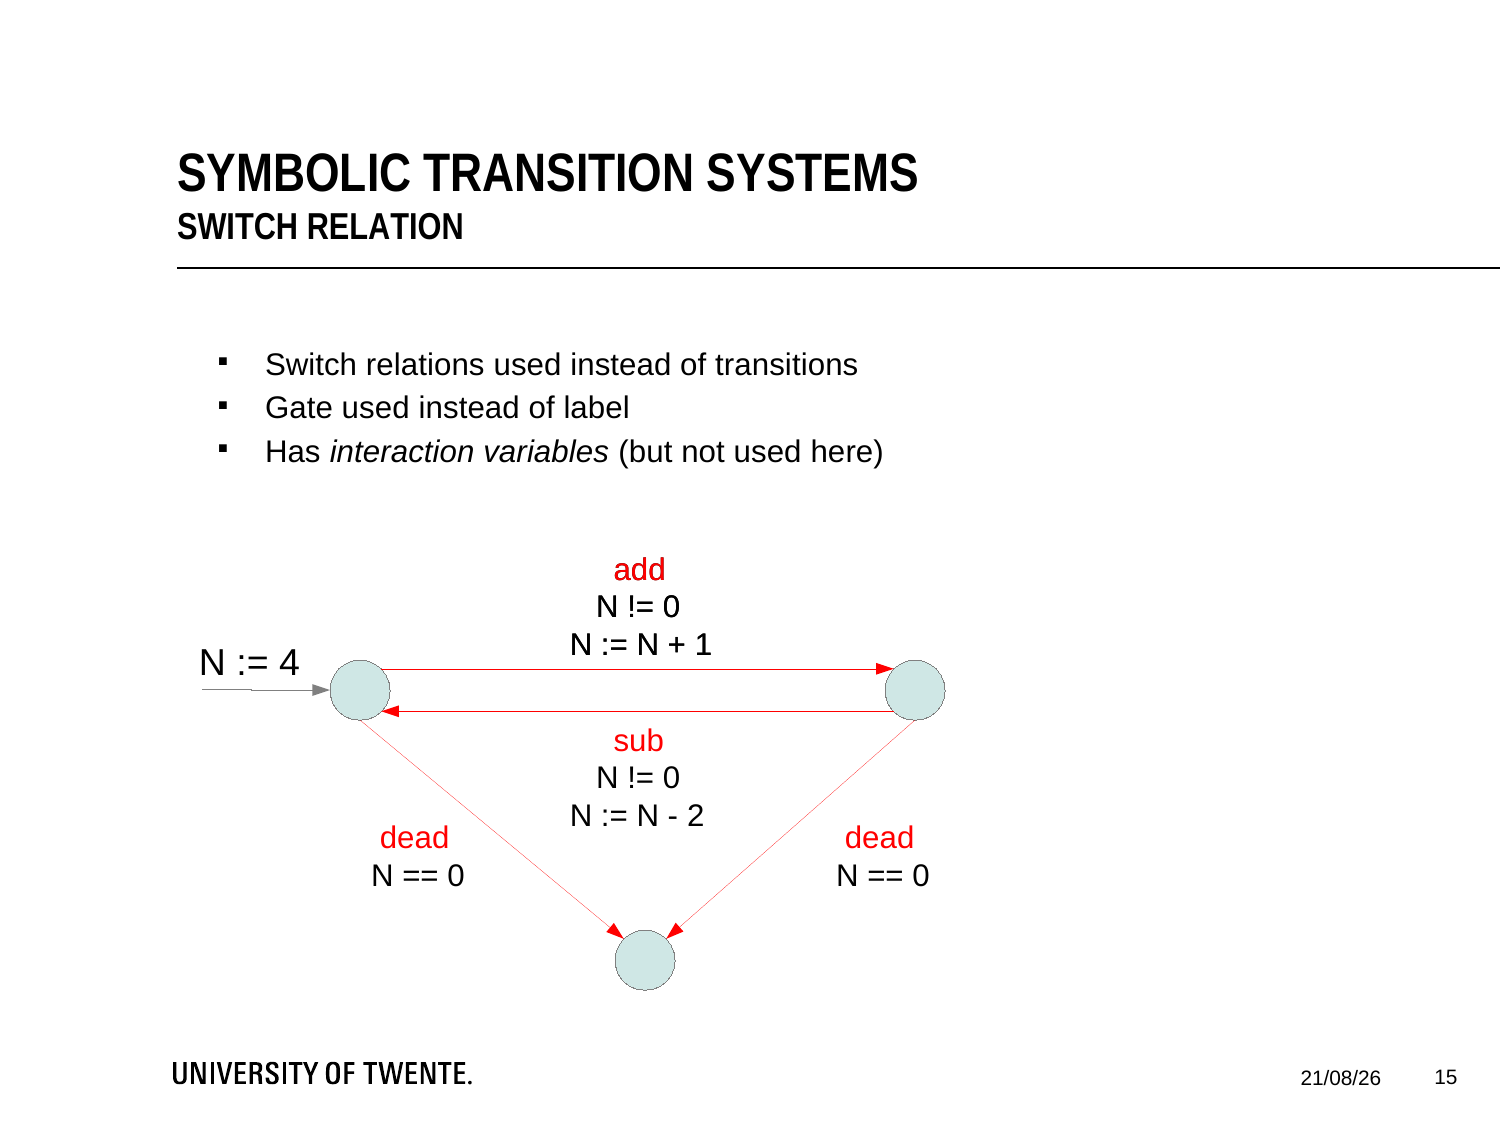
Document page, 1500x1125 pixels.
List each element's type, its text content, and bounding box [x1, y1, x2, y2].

text_box <number> [1395, 1049, 1458, 1125]
text_box add N != 0 N := N + 1 [555, 541, 796, 669]
text_box [330, 660, 391, 721]
text_box sub N != 0 N := N - 2 [555, 712, 796, 841]
text_box [885, 660, 946, 721]
text_box [615, 930, 676, 991]
text_box 21/05/12 [1242, 1050, 1395, 1125]
text_box N := 4 [184, 630, 316, 691]
text_box dead N == 0 [795, 810, 1036, 901]
text_box dead N == 0 [330, 810, 571, 901]
list Switch relations used instead of transitions Gate used instead of label Has interaction variables (but not used here) [177, 336, 1457, 593]
title SYMBOLIC TRANSITION SYSTEMS SWITCH RELATION [177, 59, 1458, 248]
